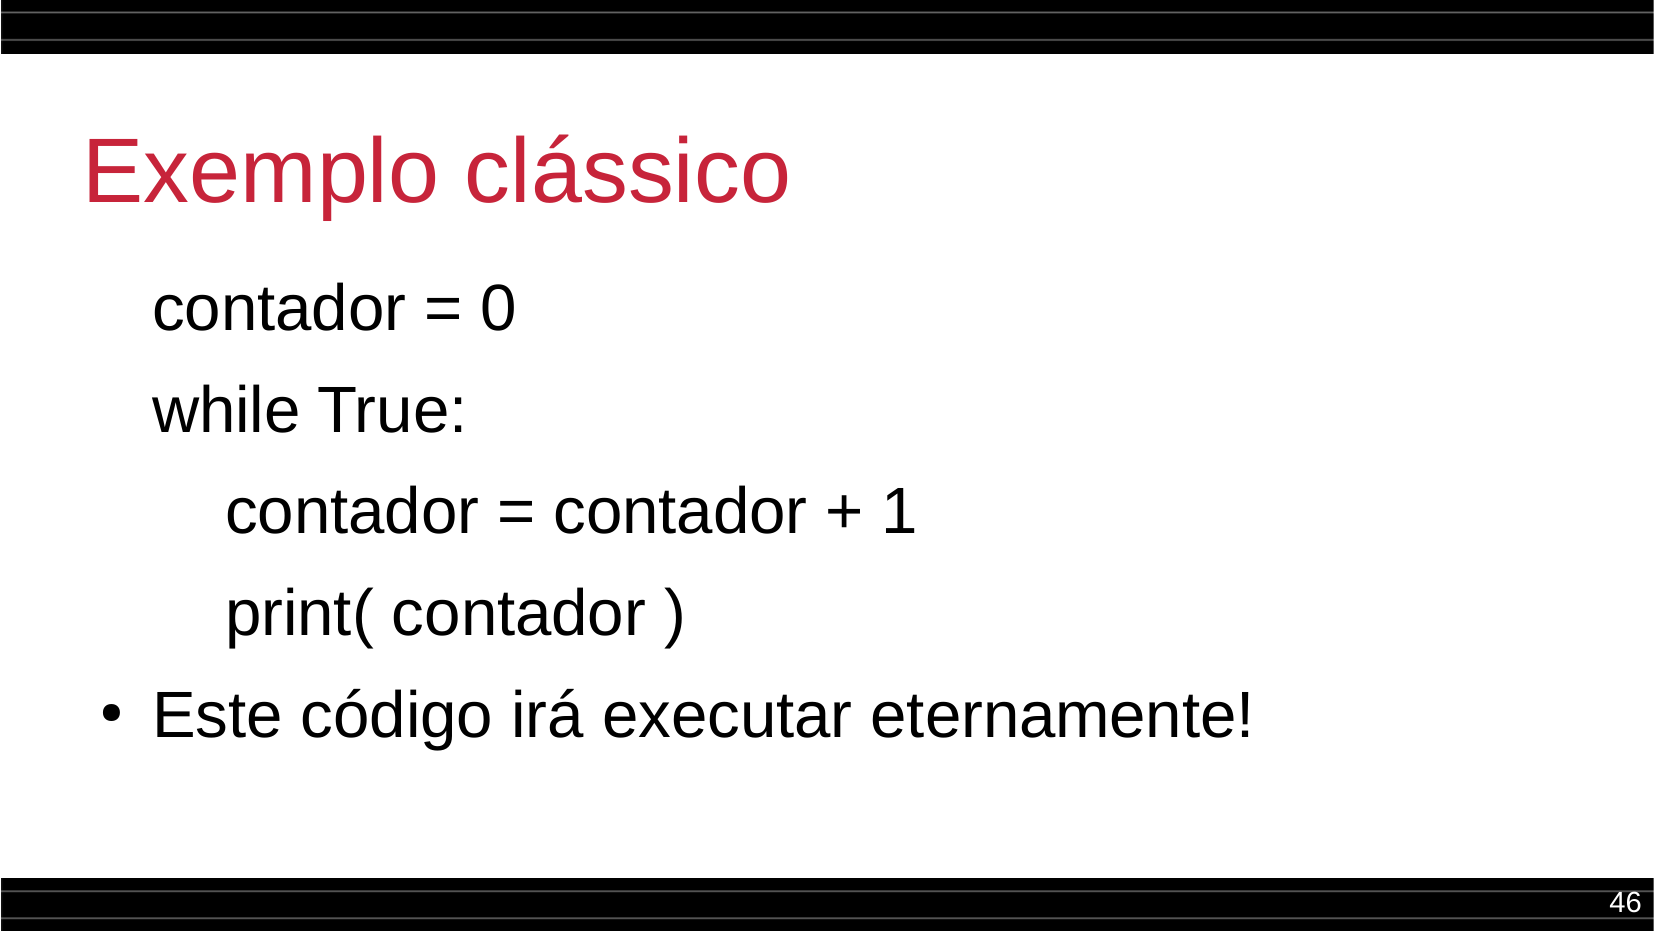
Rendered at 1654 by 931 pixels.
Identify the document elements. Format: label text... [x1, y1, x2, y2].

picture [1, 878, 1654, 931]
title Exemplo clássico [82, 92, 1571, 249]
picture [1, 0, 1654, 54]
list contador = 0 while True: contador = contador + 1 print( contador ) Este código irá executar eternamente! [82, 271, 1571, 758]
